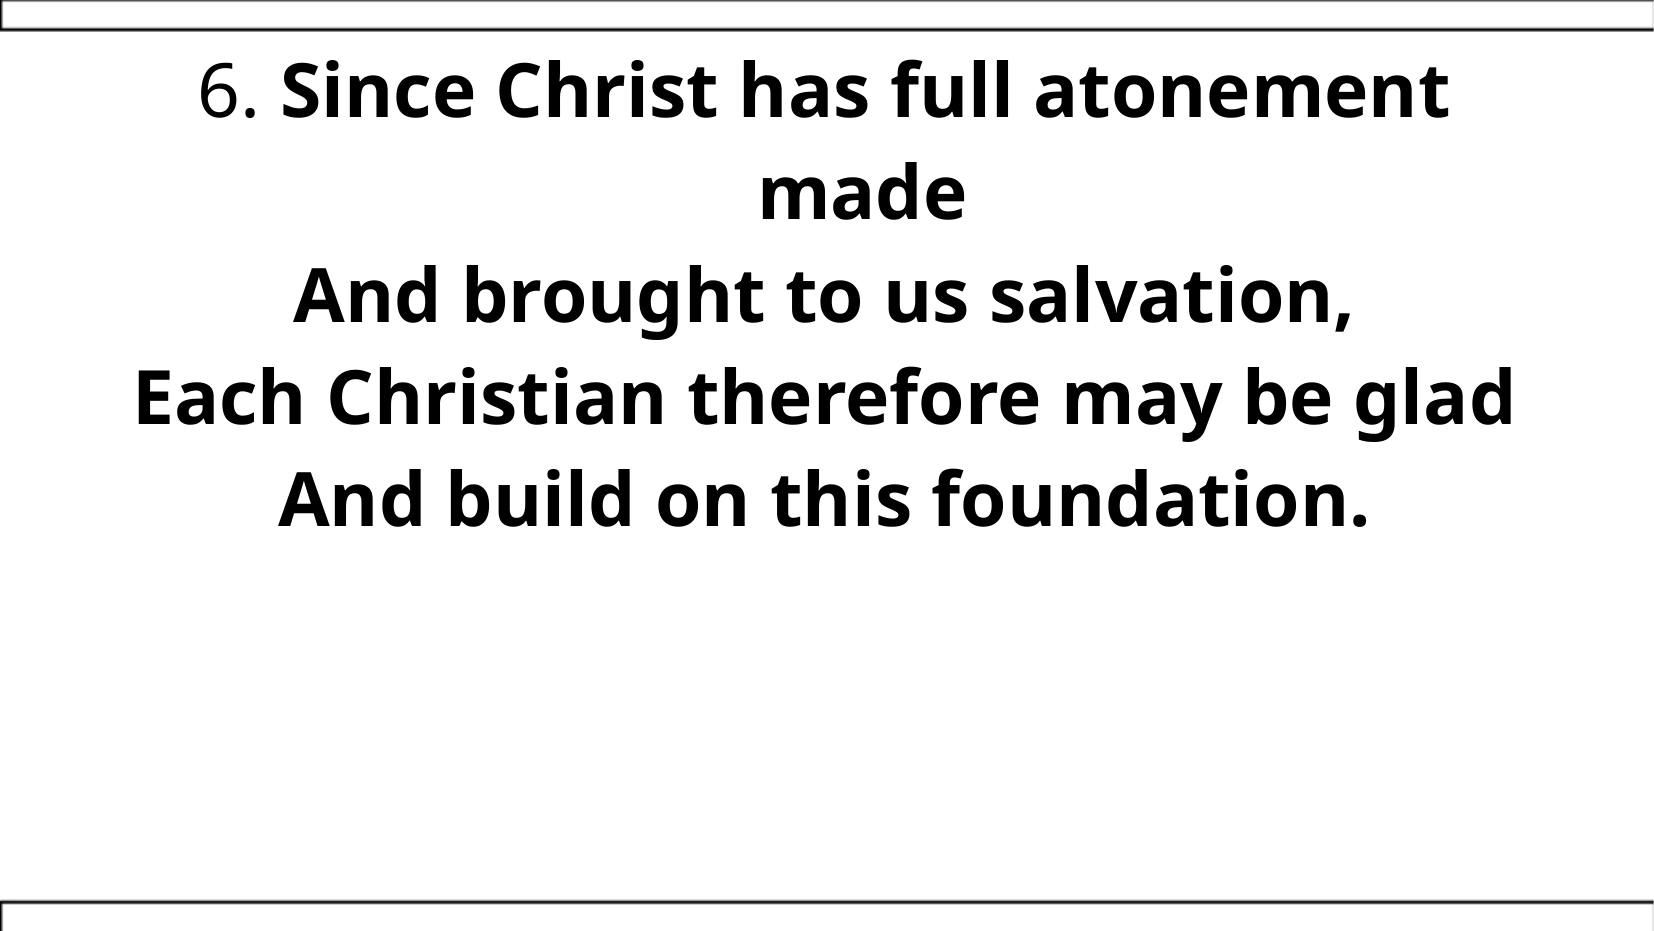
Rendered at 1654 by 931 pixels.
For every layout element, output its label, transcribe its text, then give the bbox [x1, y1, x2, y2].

text_box 6. Since Christ has full atonement made And brought to us salvation, Each Christian therefore may be glad And build on this foundation. [75, 30, 1576, 445]
picture [0, 0, 1654, 931]
